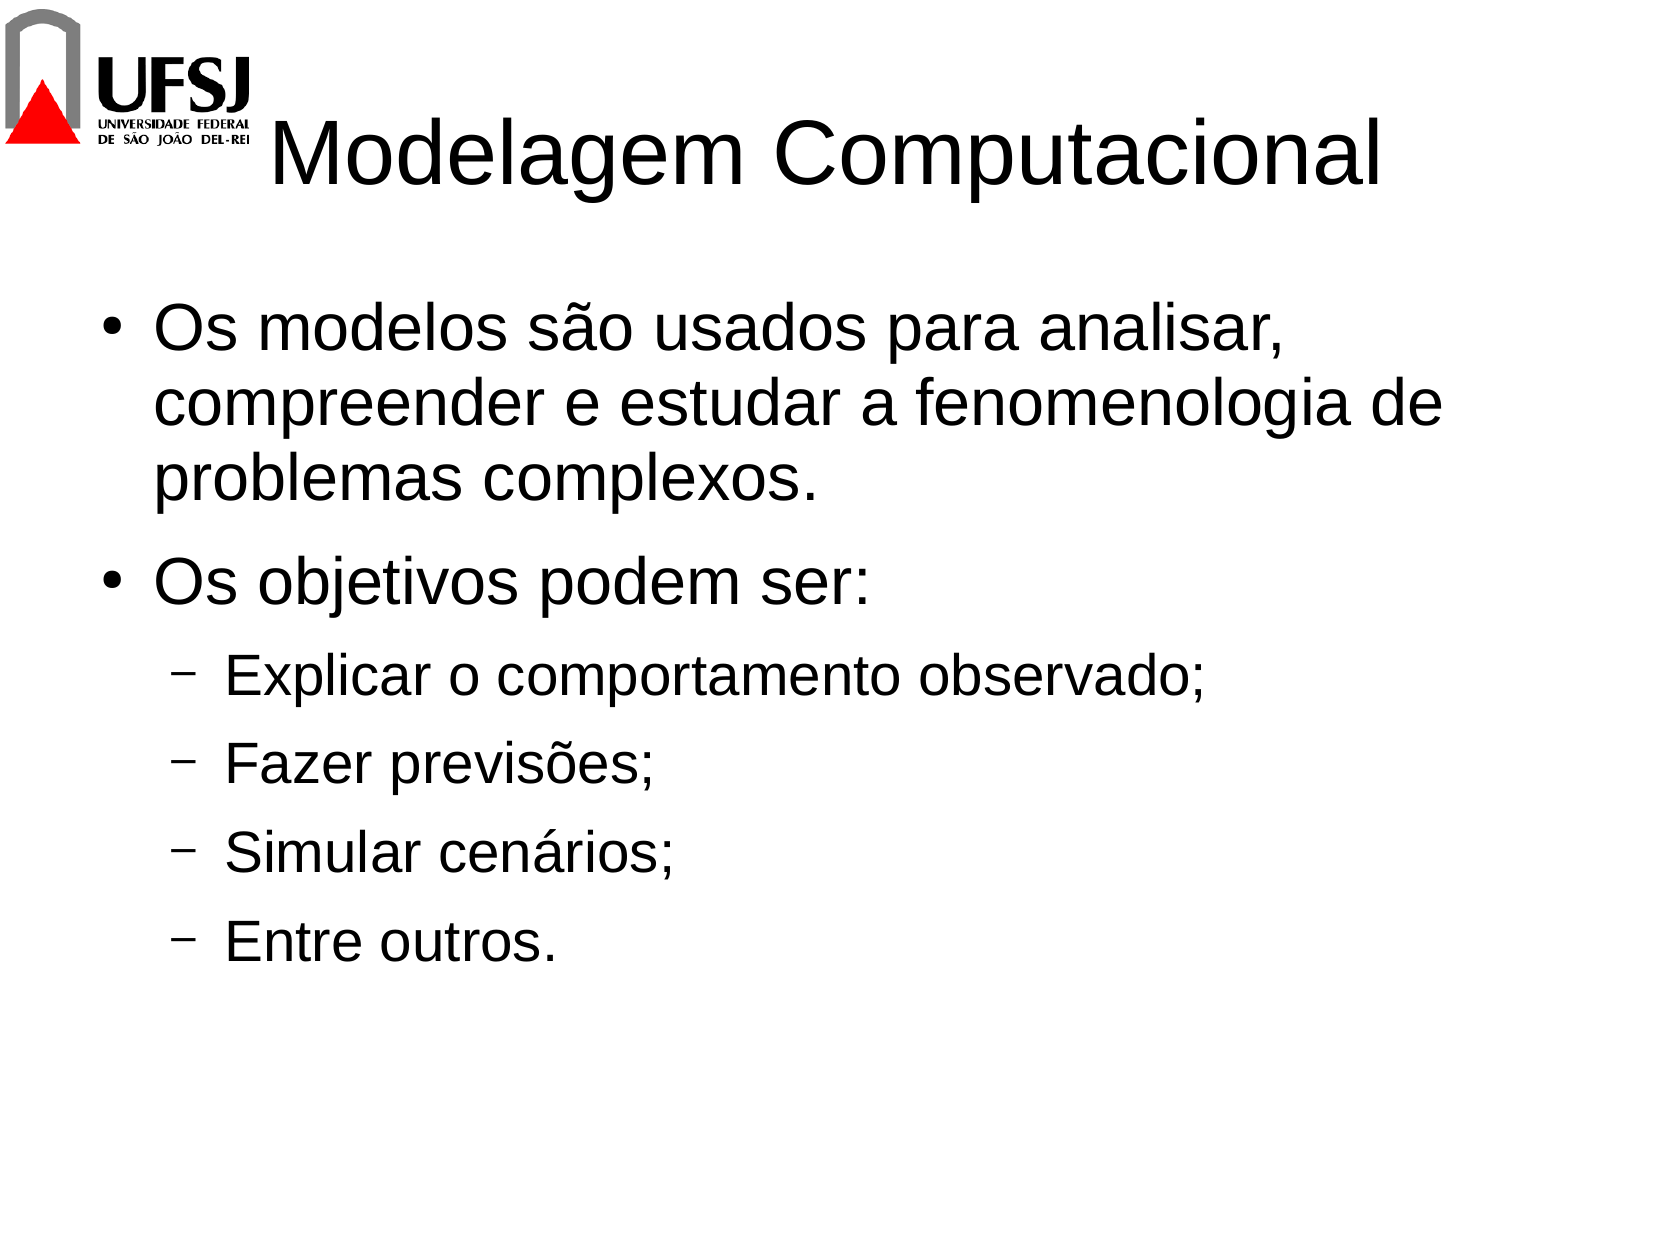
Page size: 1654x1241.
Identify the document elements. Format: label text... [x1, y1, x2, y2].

list Os modelos são usados para analisar, compreender e estudar a fenomenologia de problemas complexos. Os objetivos podem ser: Explicar o comportamento observado; Fazer previsões; Simular cenários; Entre outros. [82, 290, 1571, 1010]
title Modelagem Computacional [82, 49, 1571, 257]
picture [5, 9, 249, 146]
